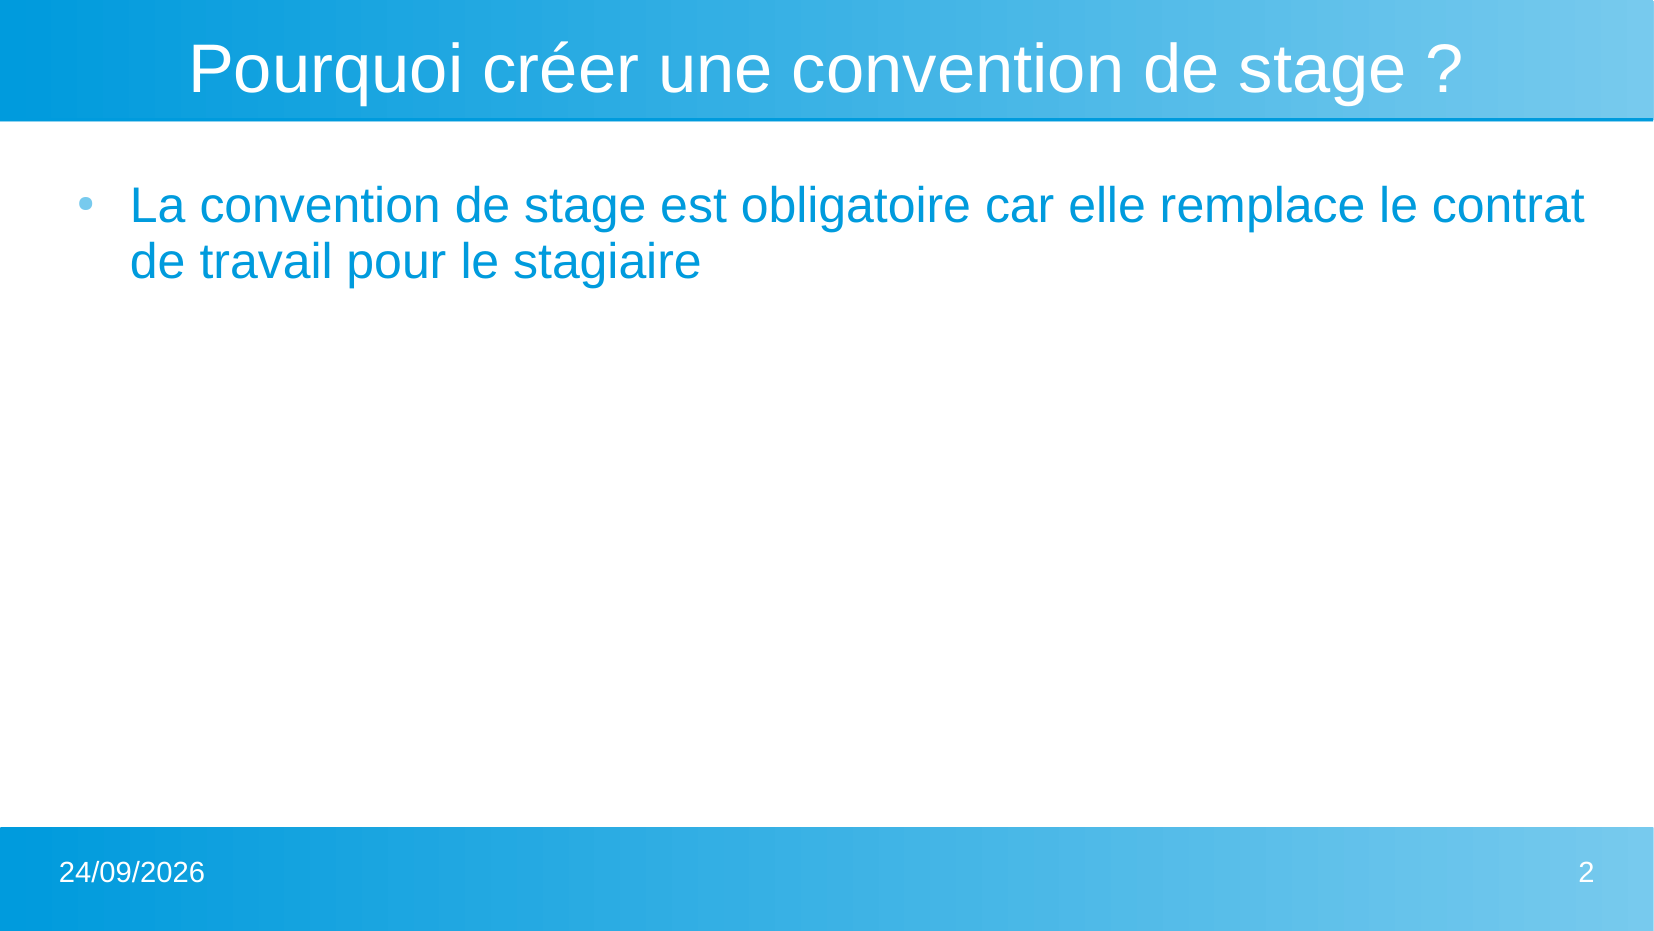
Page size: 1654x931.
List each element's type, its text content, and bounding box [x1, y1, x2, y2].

title Pourquoi créer une convention de stage ? [59, 29, 1595, 108]
list La convention de stage est obligatoire car elle remplace le contrat de travail pour le stagiaire [59, 177, 1595, 768]
